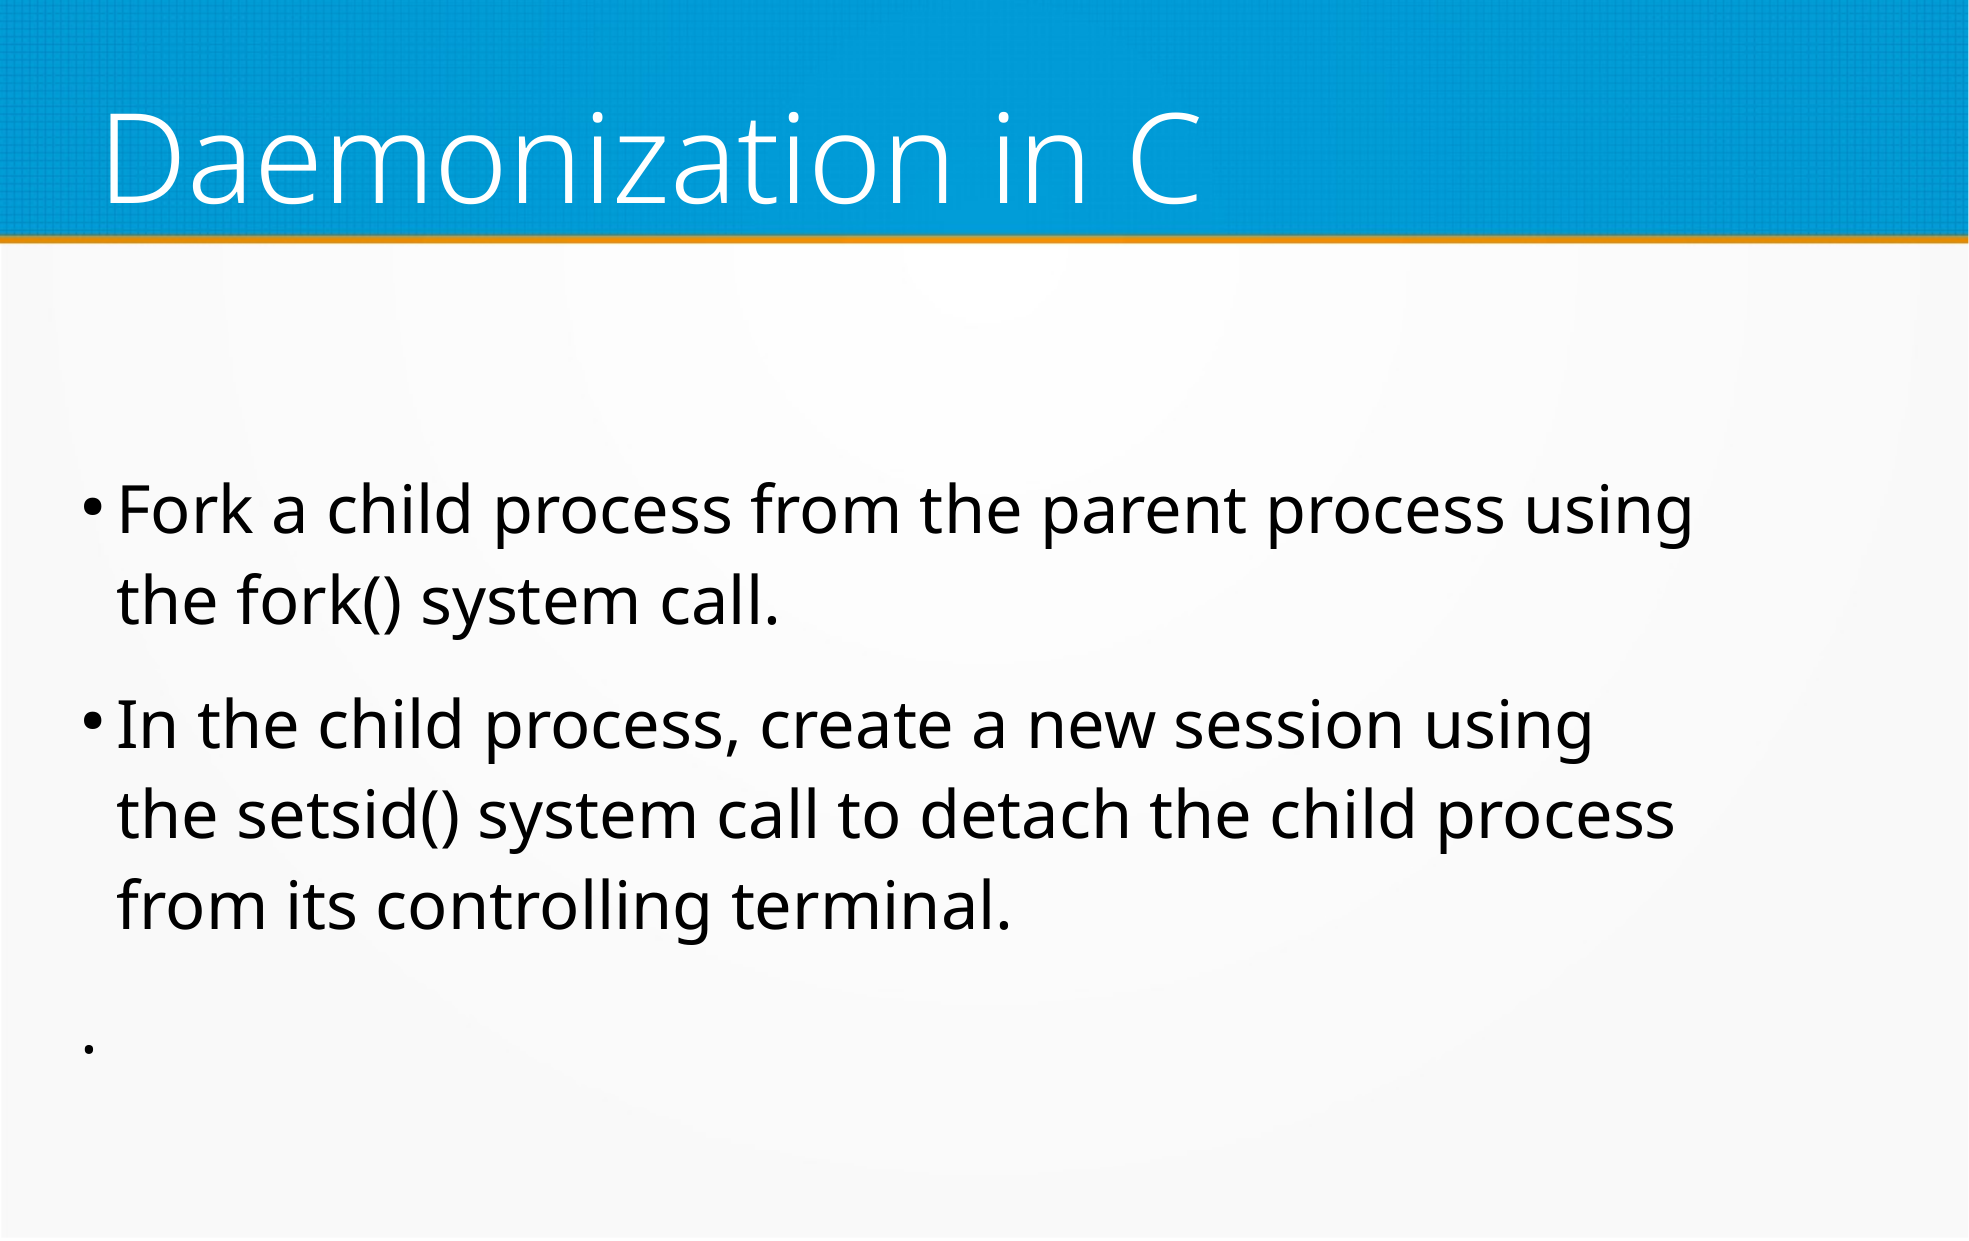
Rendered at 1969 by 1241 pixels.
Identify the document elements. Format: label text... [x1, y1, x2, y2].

picture [0, 233, 1969, 1241]
text_box Fork a child process from the parent process using the fork() system call. In the child process, create a new session using the setsid() system call to detach the child process from its controlling terminal. . [75, 468, 1713, 1067]
title Daemonization in C [98, 32, 1870, 241]
